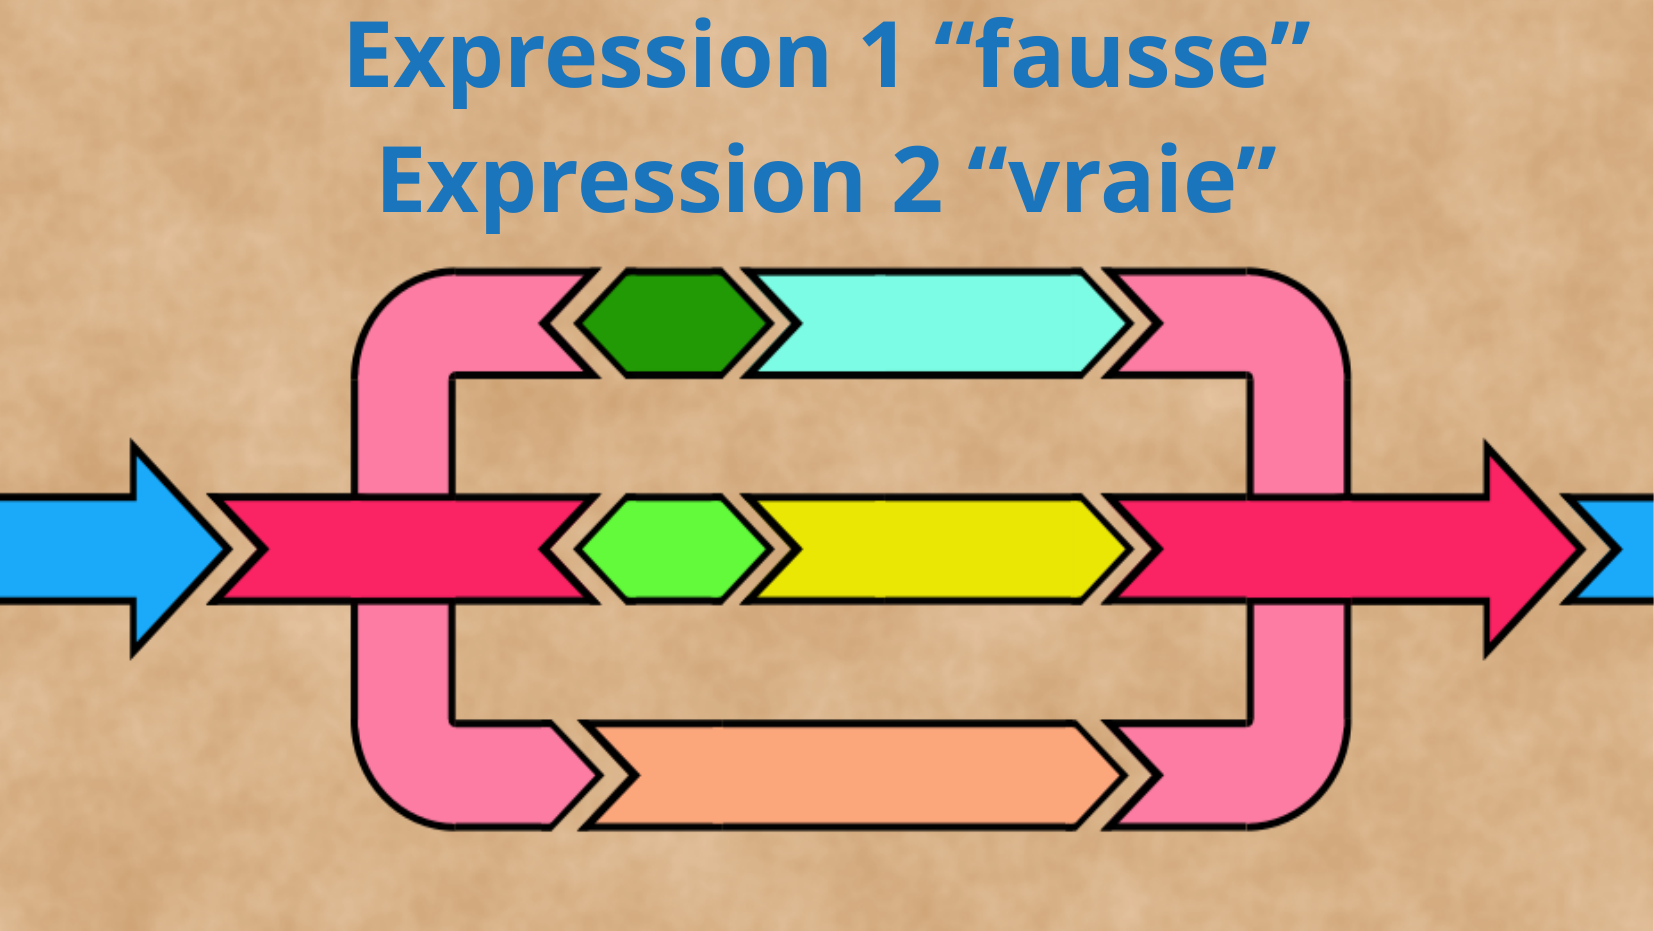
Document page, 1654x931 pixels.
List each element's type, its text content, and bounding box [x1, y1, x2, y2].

picture [0, 0, 1654, 931]
title Expression 1 “fausse” Expression 2 “vraie” [82, 13, 1571, 216]
